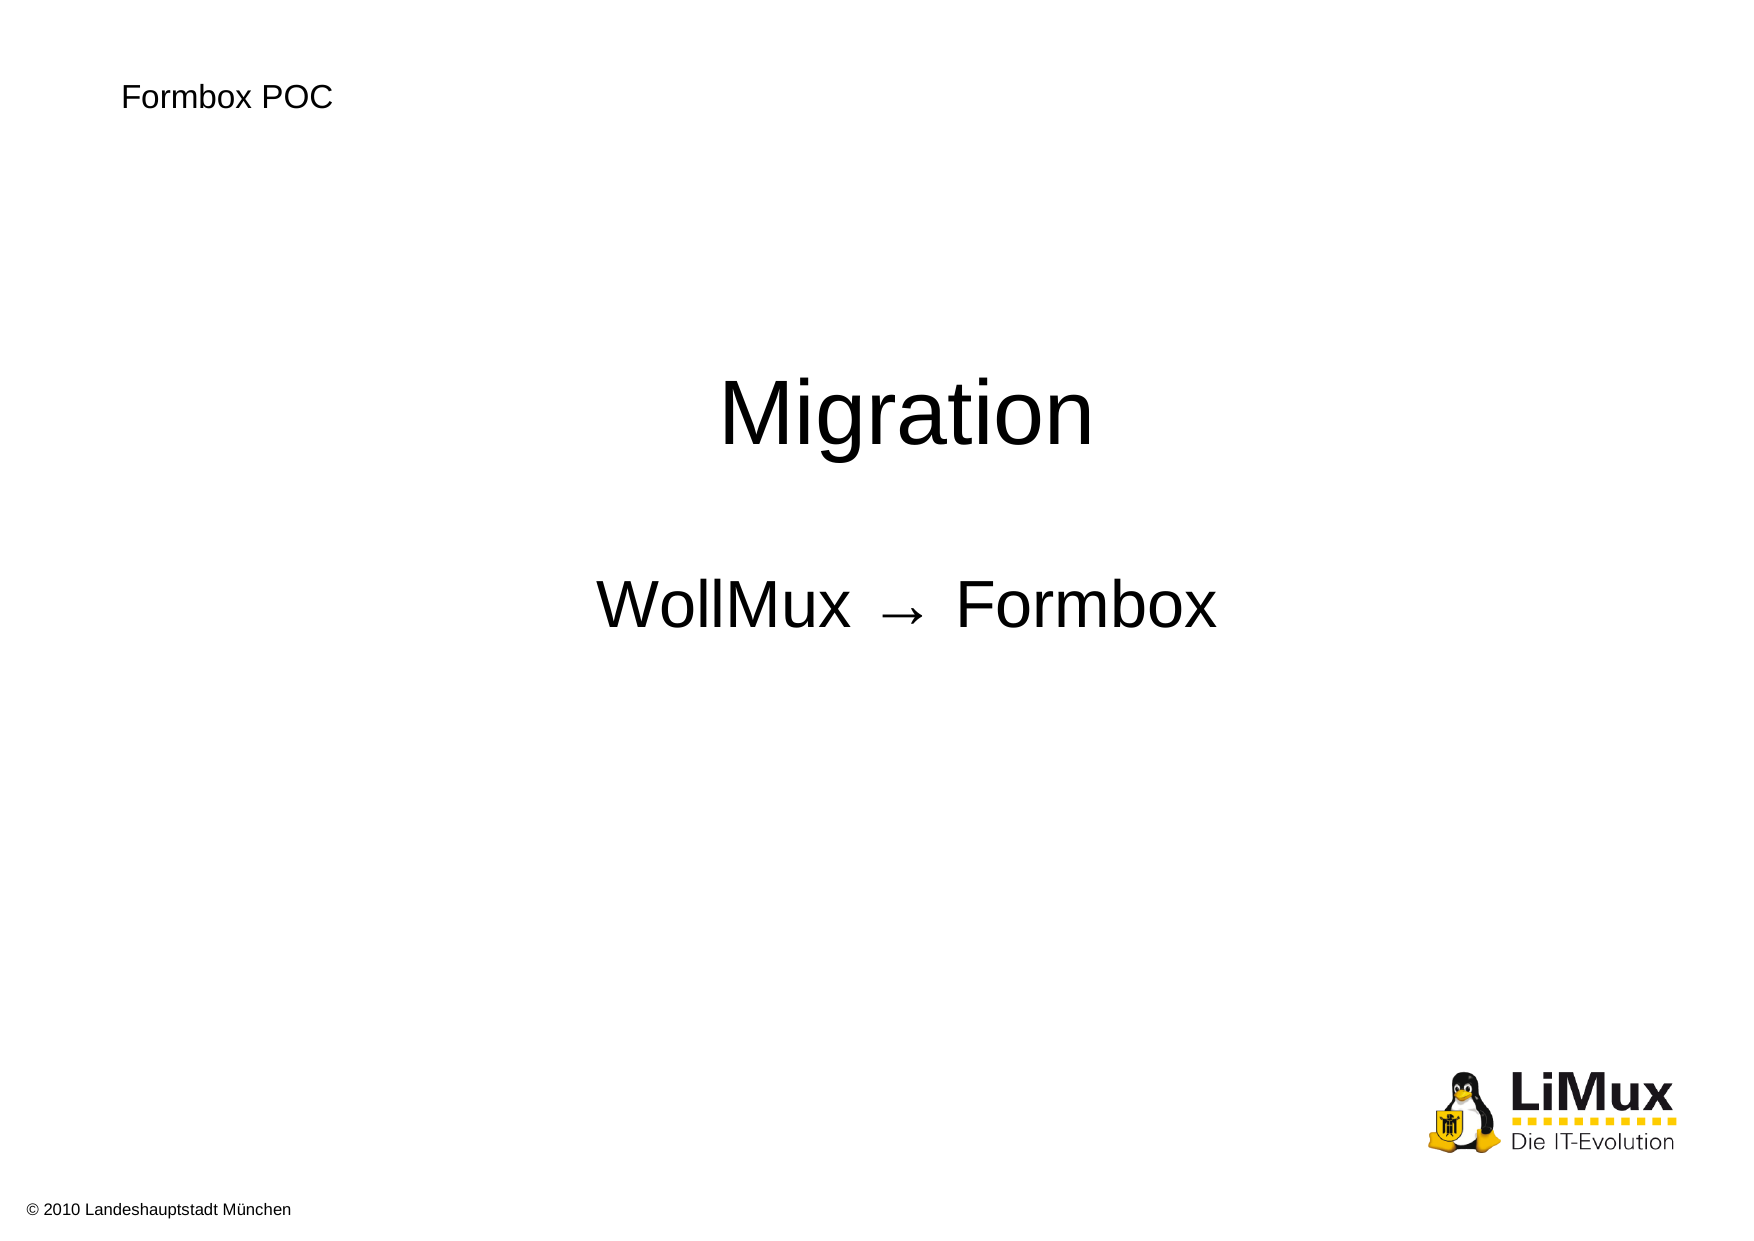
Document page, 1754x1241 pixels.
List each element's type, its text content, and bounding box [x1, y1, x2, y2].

subtitle Migration WollMux → Formbox [118, 159, 1697, 845]
picture [1417, 1059, 1731, 1173]
